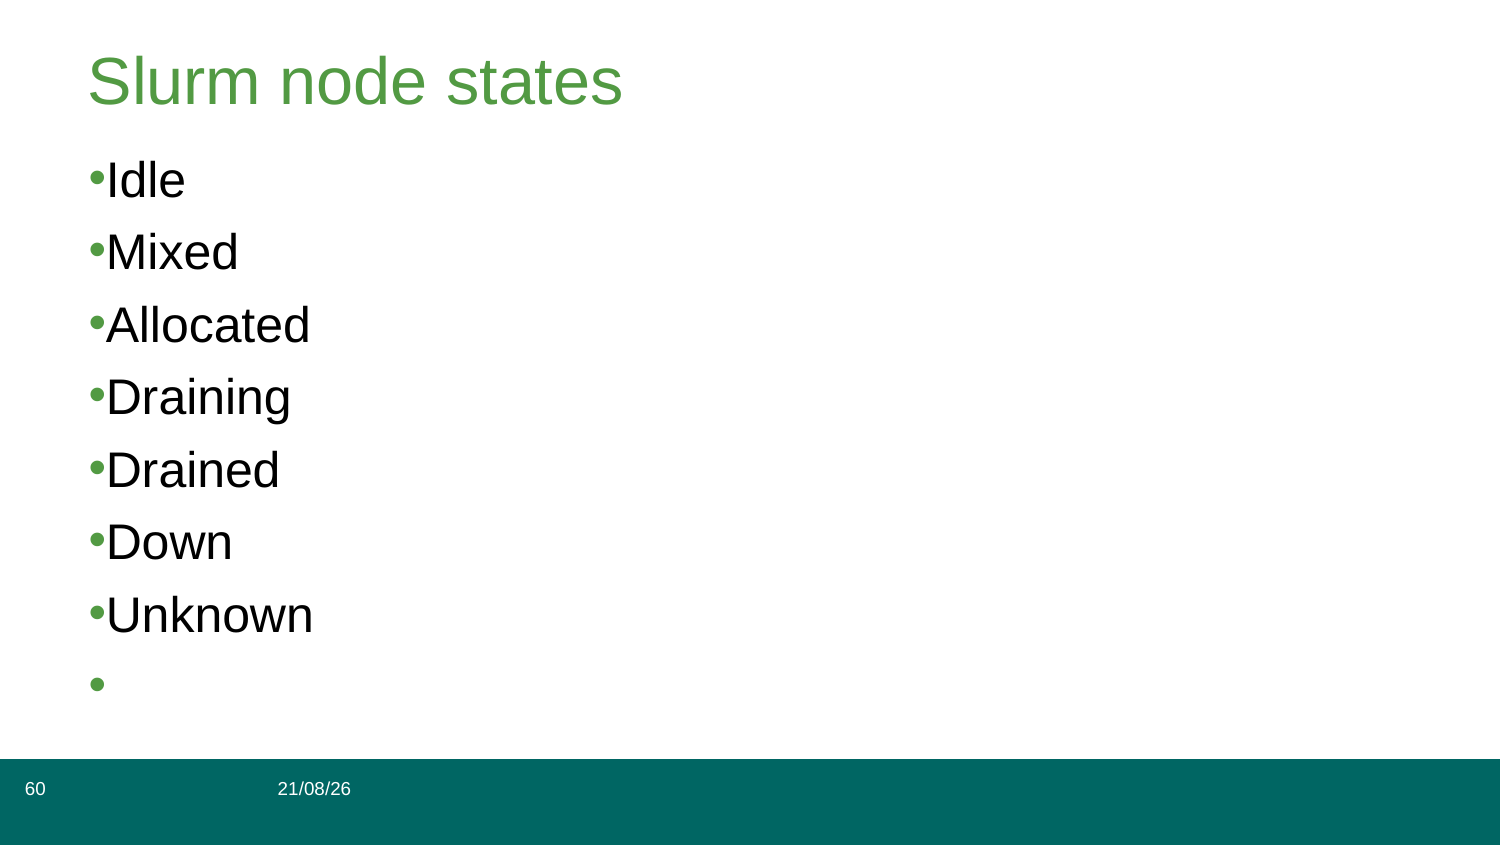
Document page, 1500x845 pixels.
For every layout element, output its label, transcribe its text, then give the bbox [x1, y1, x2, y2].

text_box 05/05/18 [277, 776, 553, 799]
list Idle Mixed Allocated Draining Drained Down Unknown [88, 147, 1427, 715]
title Slurm node states [87, 37, 1426, 132]
text_box <number> [24, 776, 76, 799]
